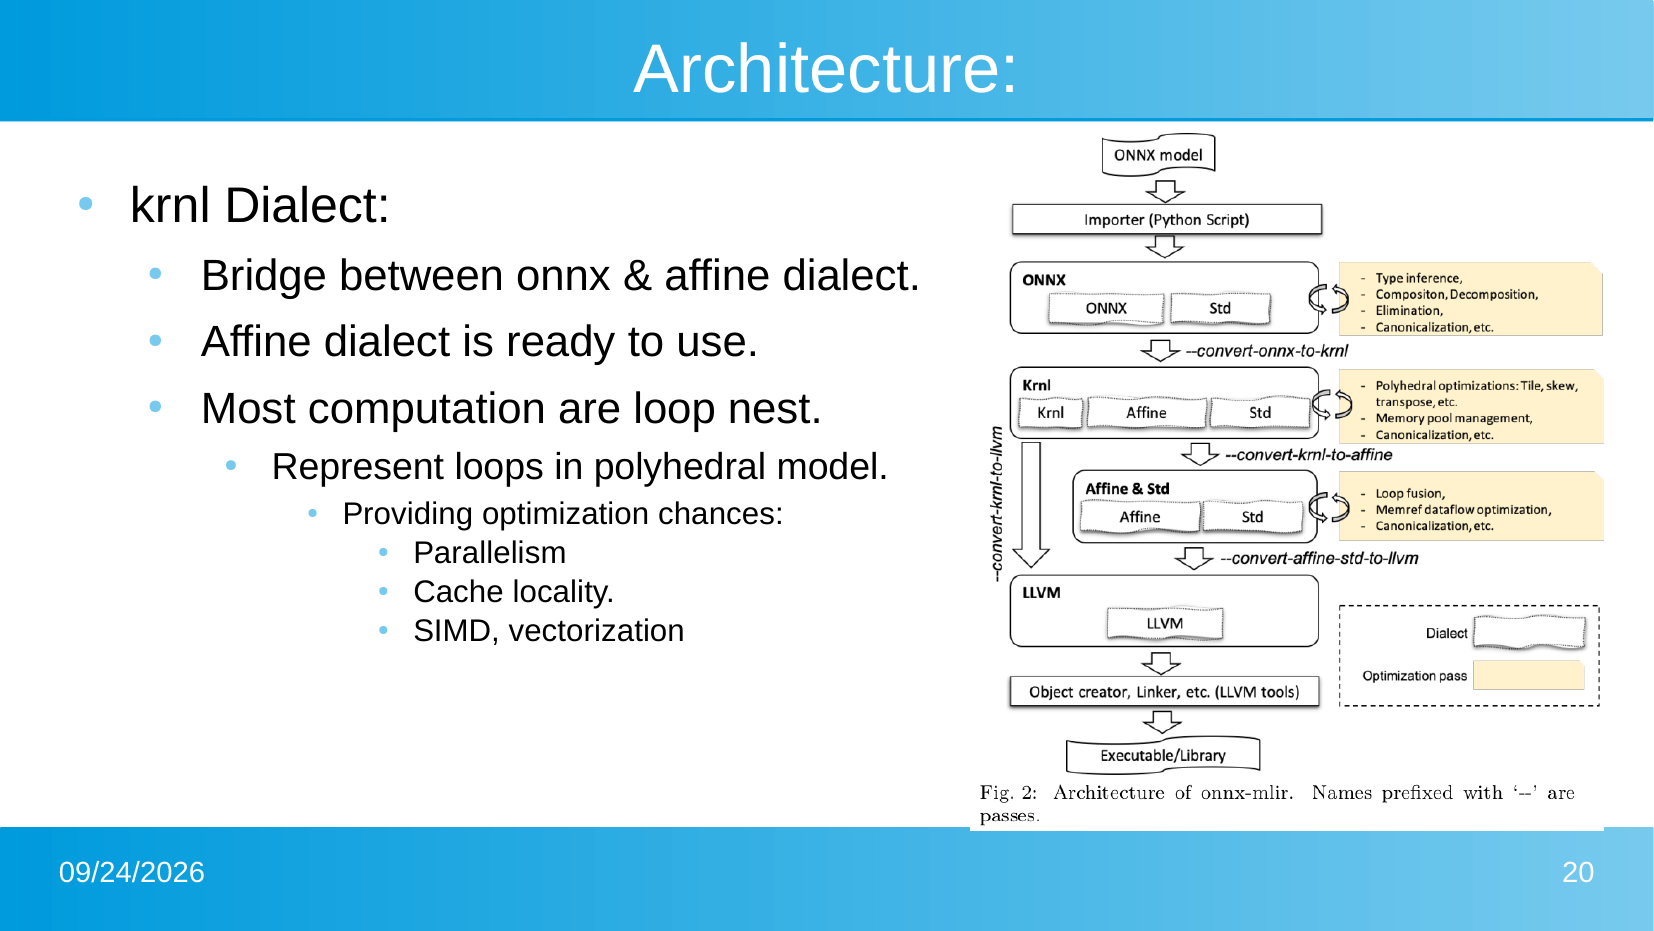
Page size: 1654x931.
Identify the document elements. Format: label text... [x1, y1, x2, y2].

list krnl Dialect: Bridge between onnx & affine dialect. Affine dialect is ready to use. Most computation are loop nest. Represent loops in polyhedral model. Providing optimization chances: Parallelism Cache locality. SIMD, vectorization [59, 177, 970, 768]
picture [970, 124, 1604, 831]
title Architecture: [59, 29, 1595, 108]
